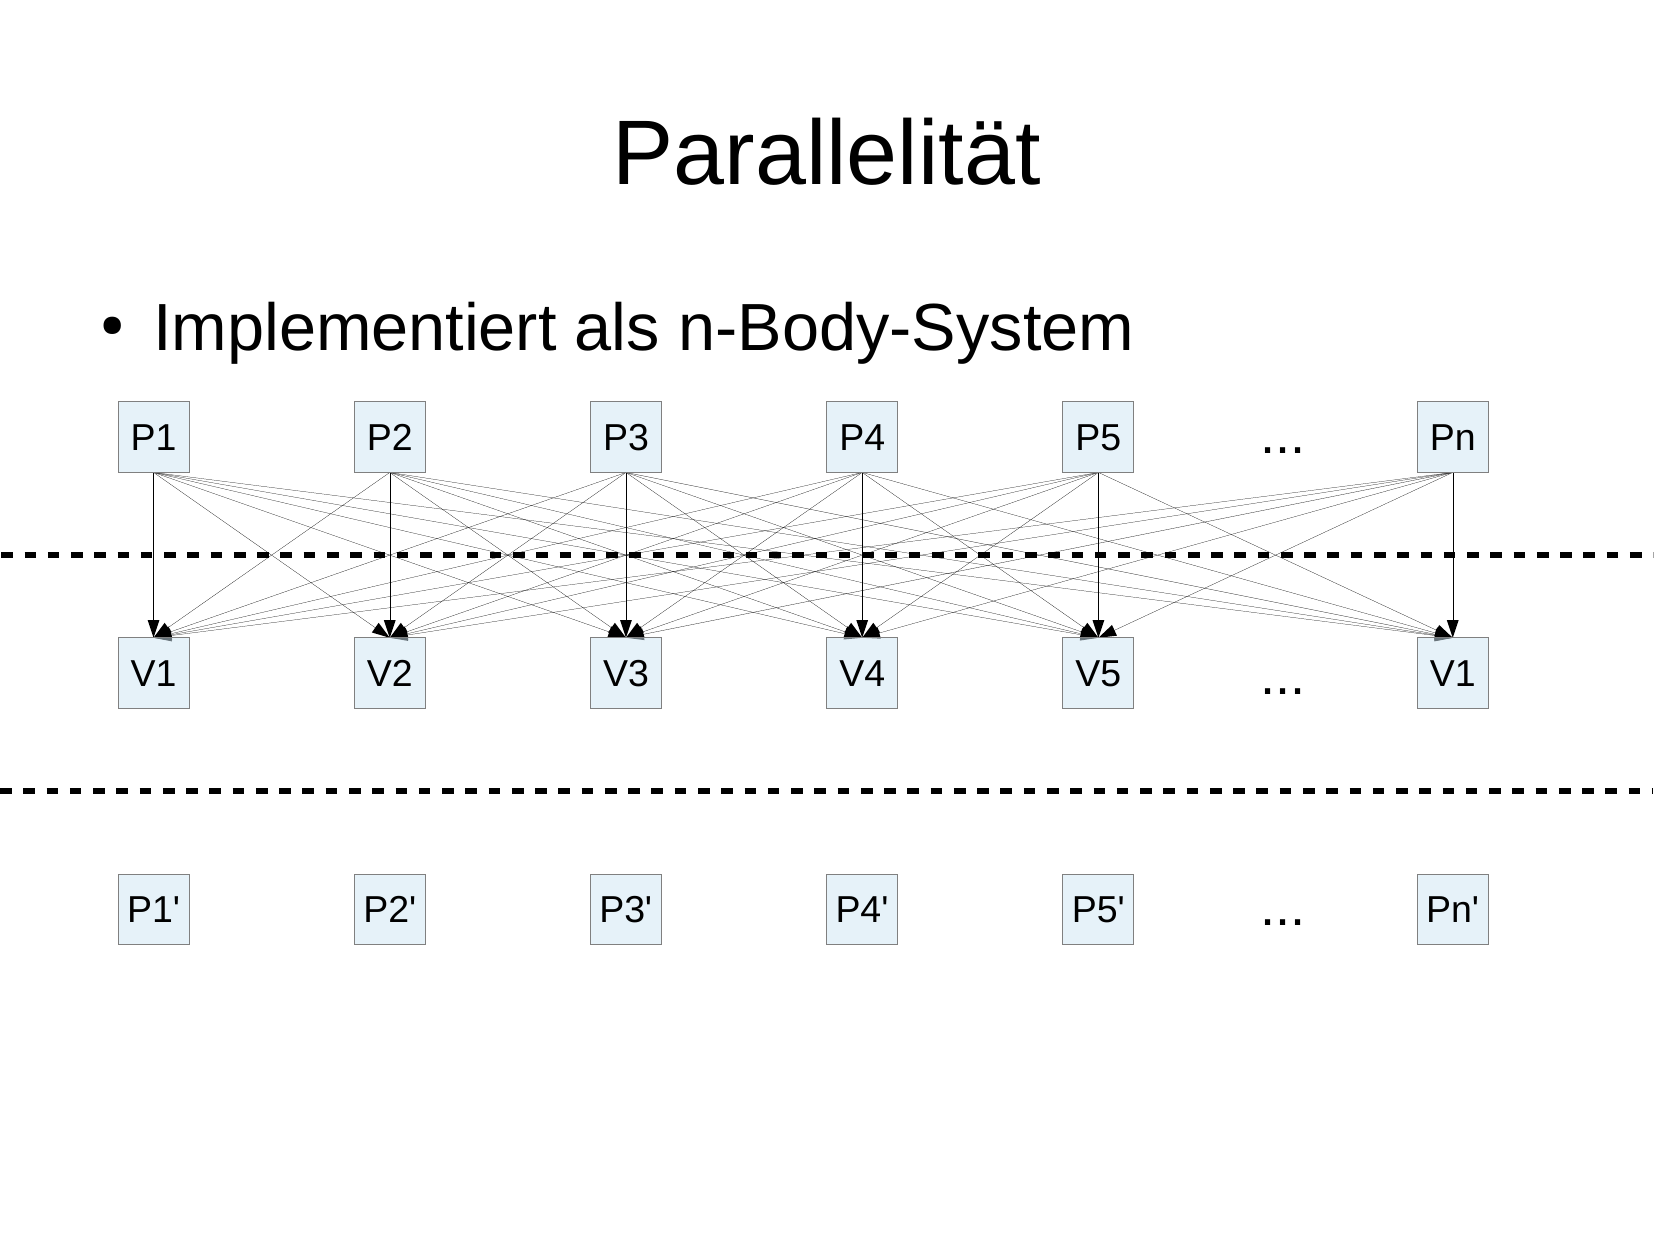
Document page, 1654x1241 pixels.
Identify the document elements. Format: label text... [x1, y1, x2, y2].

text_box V1 [1417, 637, 1489, 709]
text_box ... [1246, 869, 1329, 945]
list Implementiert als n-Body-System [82, 290, 1538, 1010]
text_box Pn [1417, 401, 1489, 473]
title Parallelität [82, 49, 1571, 257]
text_box P5' [1062, 874, 1134, 945]
text_box P1' [118, 874, 190, 945]
text_box V1 [118, 637, 190, 709]
text_box P3' [590, 874, 662, 945]
text_box P2' [354, 874, 426, 945]
text_box P2 [354, 401, 426, 473]
text_box P4 [826, 401, 898, 473]
text_box V2 [354, 637, 426, 709]
text_box P3 [590, 401, 662, 473]
text_box ... [1246, 637, 1329, 714]
text_box Pn' [1417, 874, 1489, 945]
text_box V4 [826, 637, 898, 709]
text_box V3 [590, 637, 662, 709]
text_box P1 [118, 401, 190, 473]
text_box P5 [1062, 401, 1134, 473]
text_box V5 [1062, 637, 1134, 709]
text_box P4' [826, 874, 898, 945]
text_box ... [1246, 397, 1329, 473]
